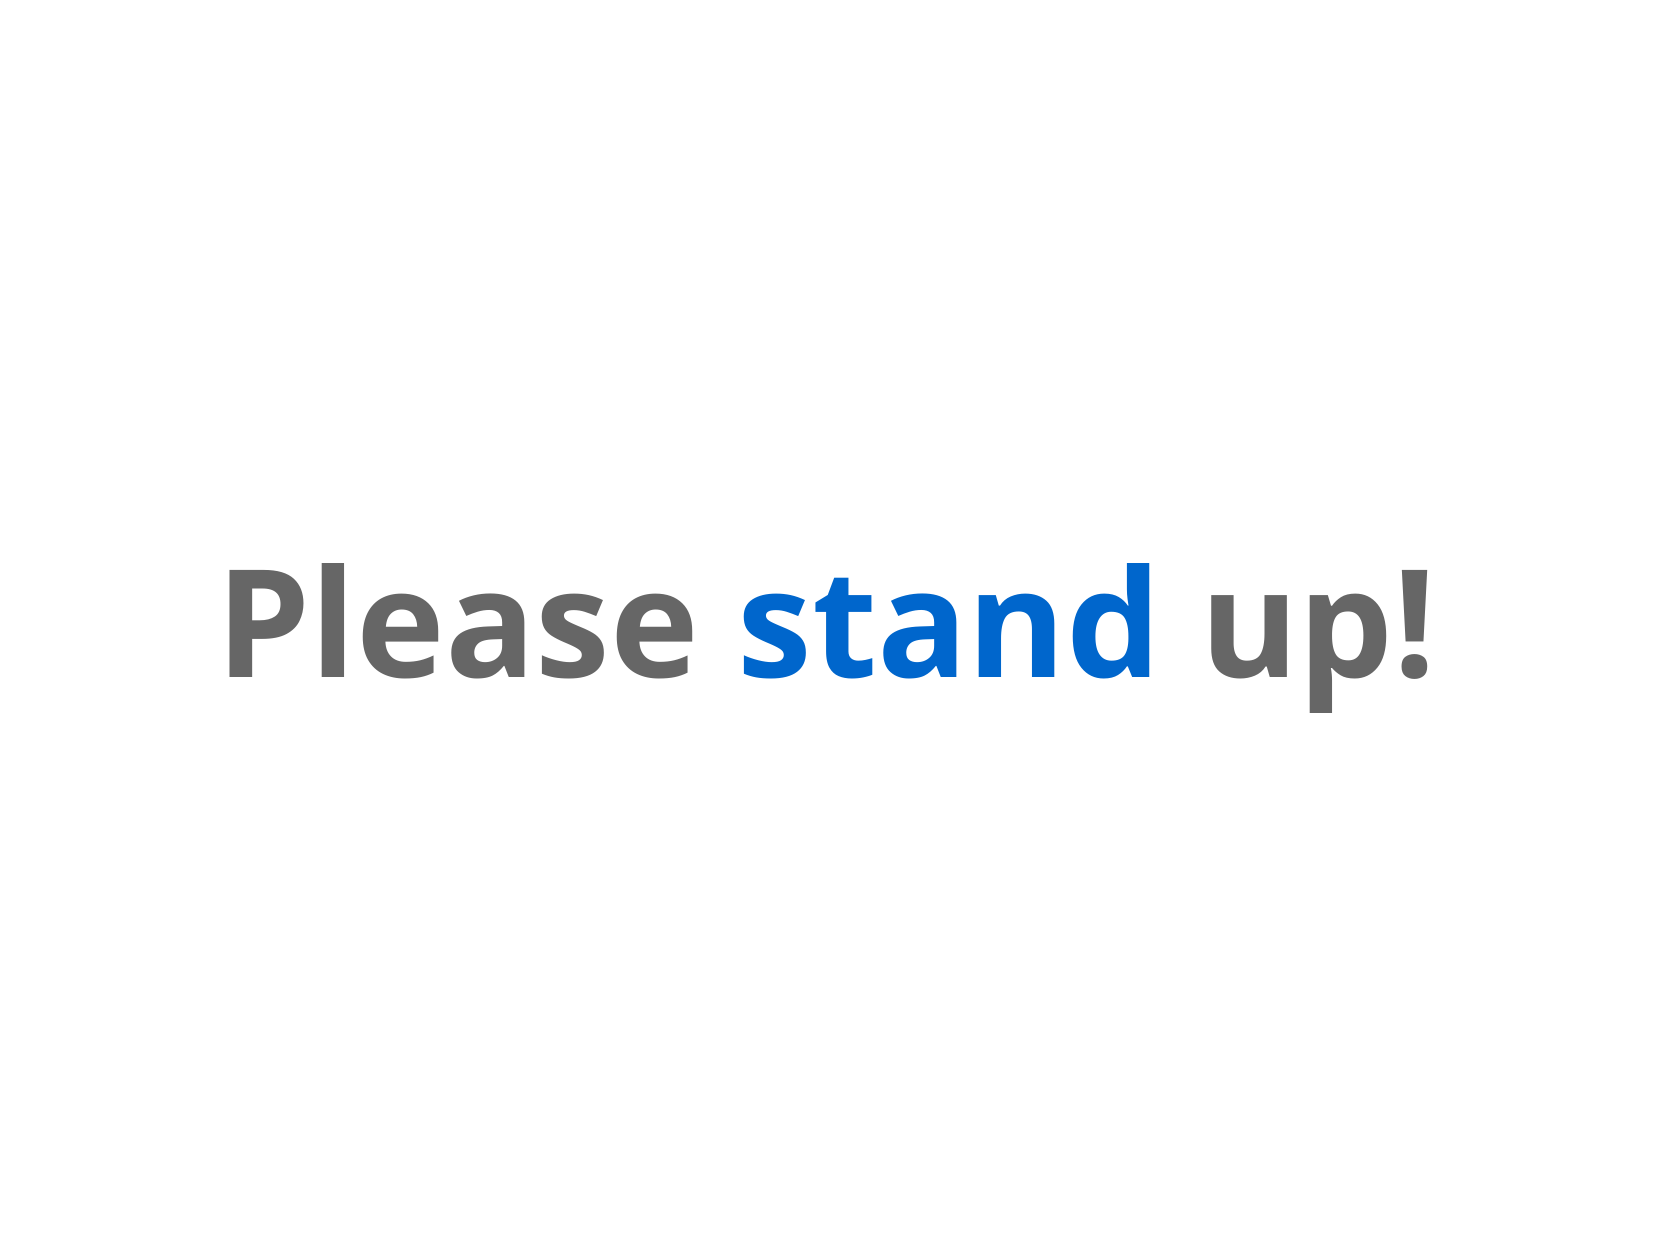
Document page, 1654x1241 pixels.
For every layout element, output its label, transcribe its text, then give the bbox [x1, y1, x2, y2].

title Please stand up! [59, 57, 1595, 1182]
